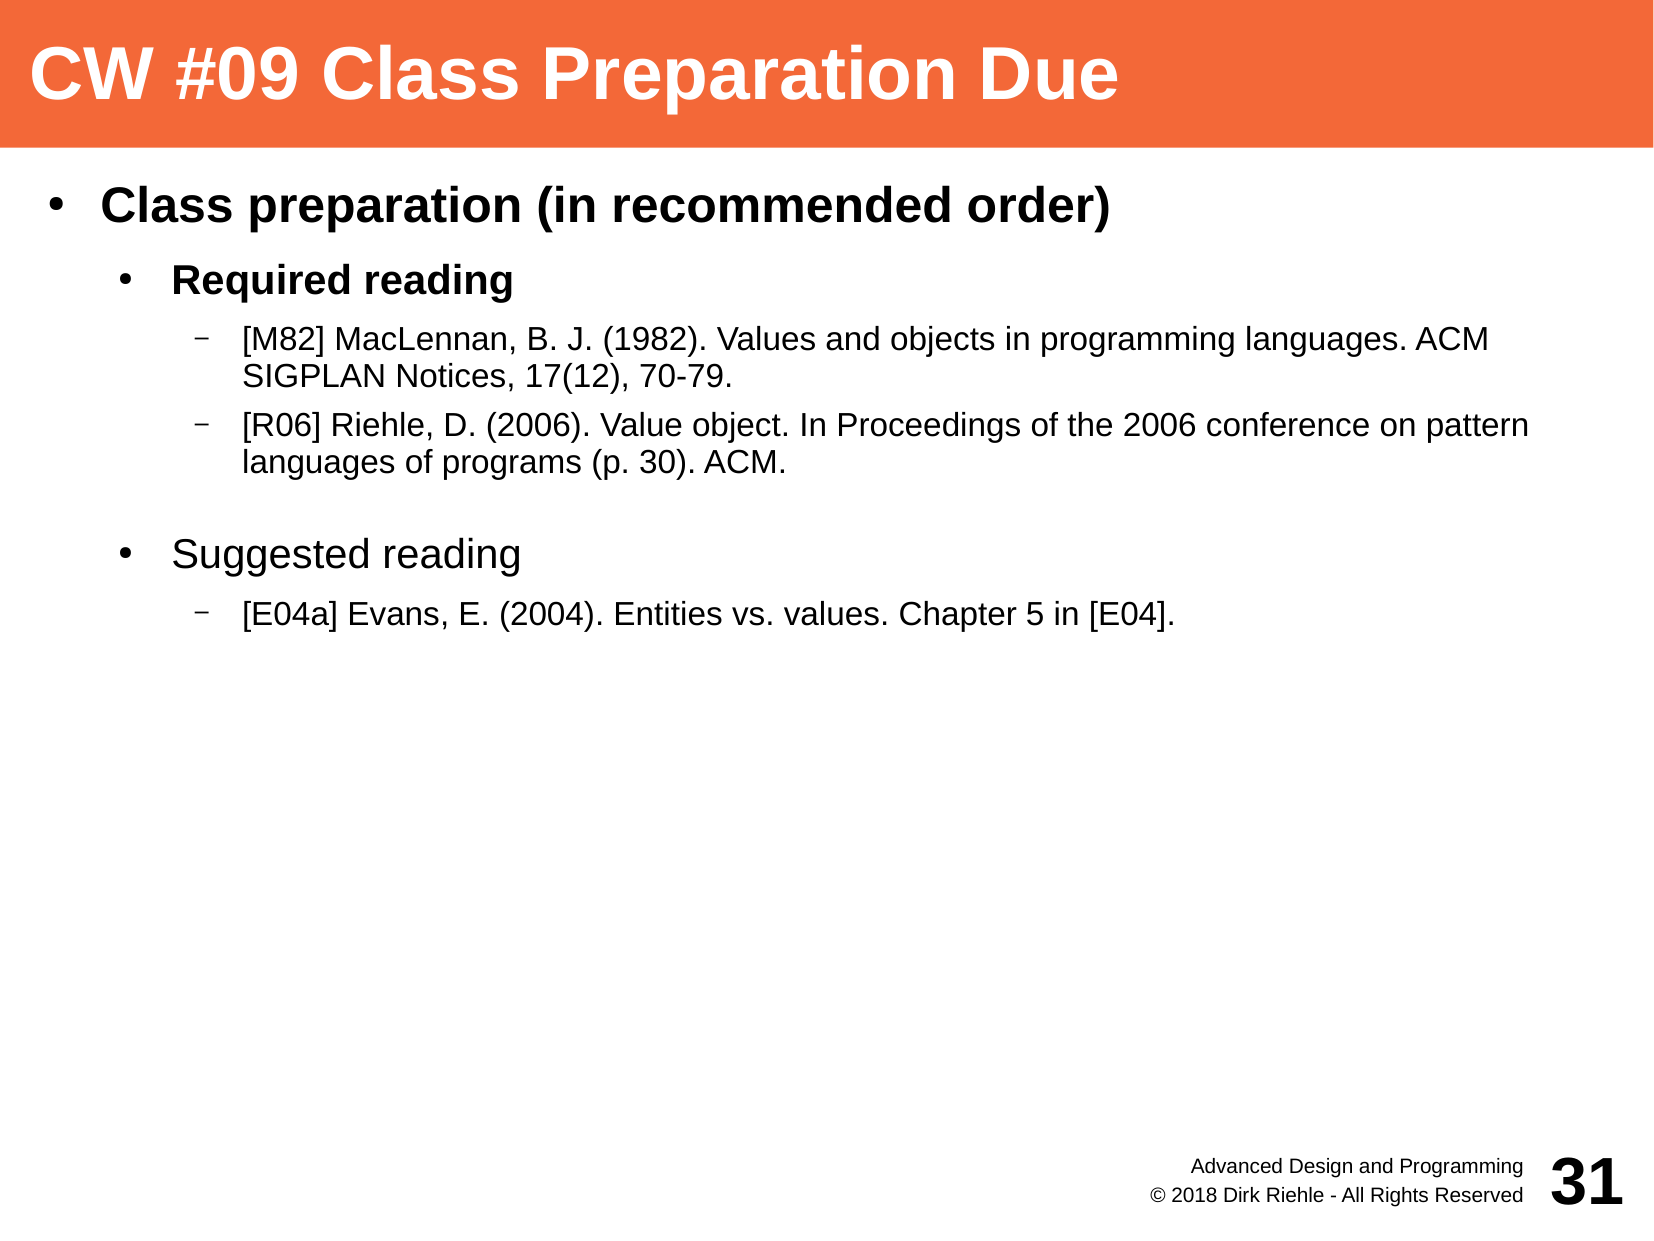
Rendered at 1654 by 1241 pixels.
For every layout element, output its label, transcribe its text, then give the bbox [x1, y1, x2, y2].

title CW #09 Class Preparation Due [0, 0, 1654, 148]
list Class preparation (in recommended order) Required reading [M82] MacLennan, B. J. (1982). Values and objects in programming languages. ACM SIGPLAN Notices, 17(12), 70-79. [R06] Riehle, D. (2006). Value object. In Proceedings of the 2006 conference on pattern languages of programs (p. 30). ACM. Suggested reading [E04a] Evans, E. (2004). Entities vs. values. Chapter 5 in [E04]. [29, 177, 1625, 1211]
